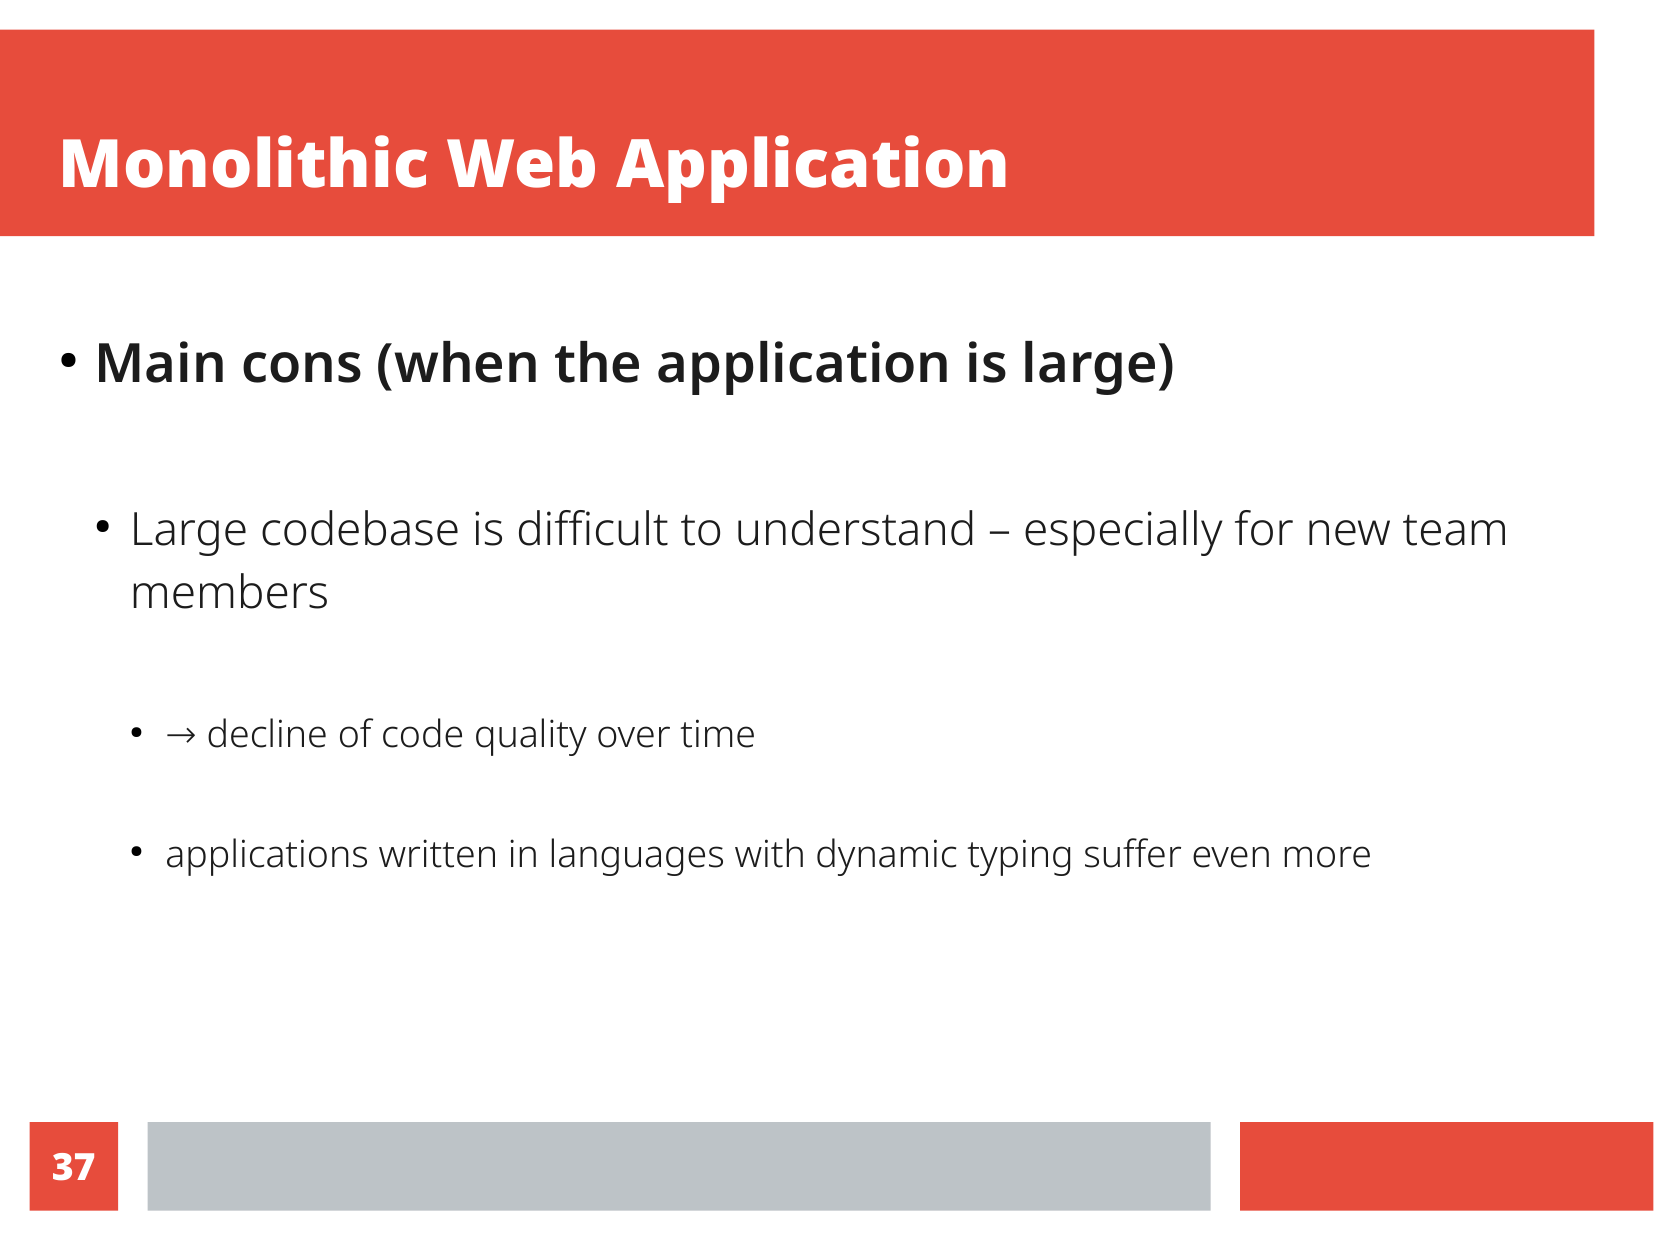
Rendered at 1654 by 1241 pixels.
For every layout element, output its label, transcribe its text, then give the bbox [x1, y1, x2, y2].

list Main cons (when the application is large) Large codebase is difficult to understand – especially for new team members → decline of code quality over time applications written in languages with dynamic typing suffer even more [59, 324, 1565, 1093]
title Monolithic Web Application [59, 59, 1595, 207]
